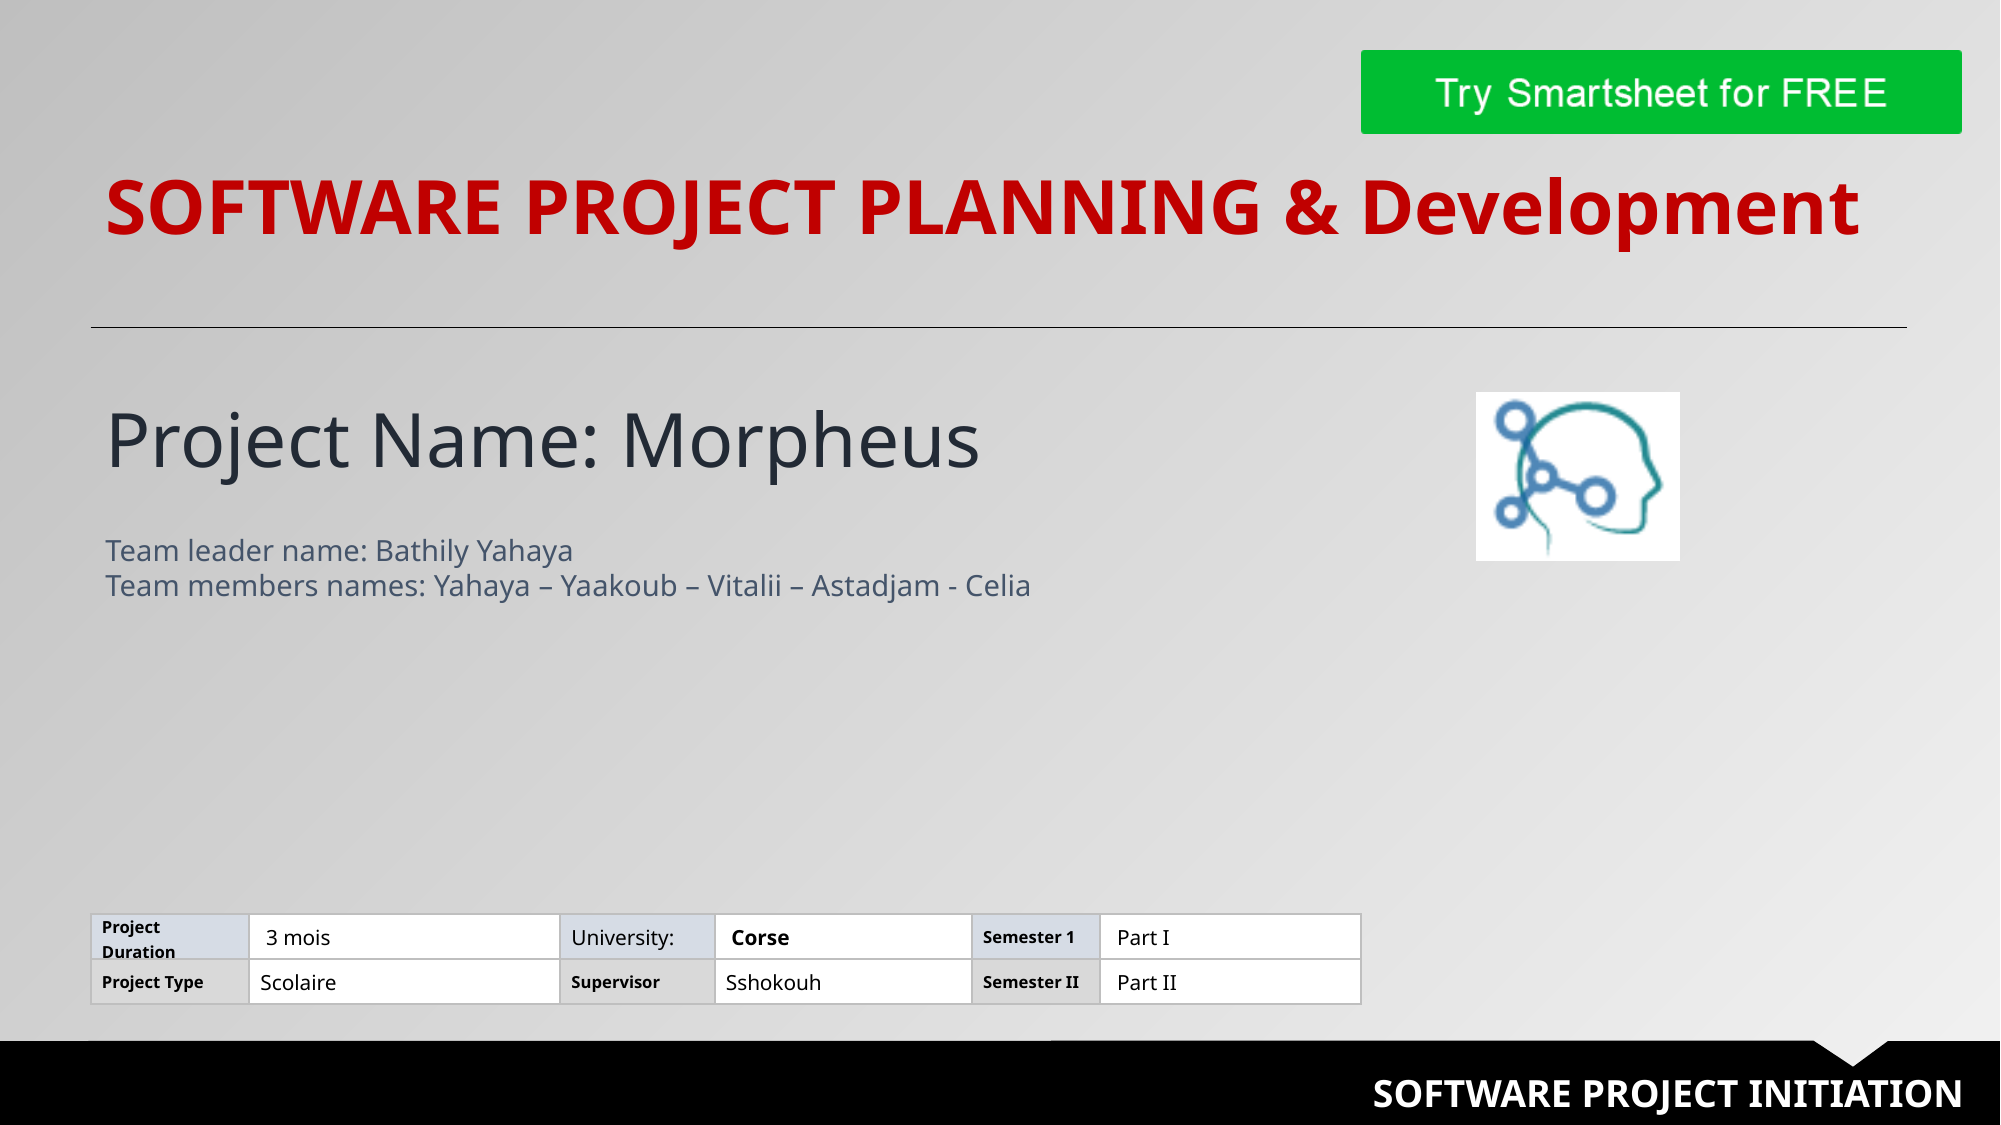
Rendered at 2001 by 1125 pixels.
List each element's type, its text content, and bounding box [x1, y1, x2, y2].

table_header University: [561, 915, 714, 958]
table_header Corse [716, 915, 971, 958]
picture [1476, 392, 1680, 562]
table_cell Semester II [973, 960, 1099, 1003]
text_box [0, 1040, 2000, 1125]
text_box SOFTWARE PROJECT INITIATION [961, 1062, 1980, 1123]
table_cell Project Type [92, 960, 248, 1003]
text_box SOFTWARE PROJECT PLANNING & Development [90, 151, 1932, 257]
table_header 3 mois [250, 915, 559, 958]
table_cell Scolaire [250, 960, 559, 1003]
table_header Project Duration [92, 915, 248, 958]
table_header Semester 1 [973, 915, 1099, 958]
text_box Project Name: Morpheus Team leader name: Bathily Yahaya Team members names: Yahaya – Yaakoub – Vitalii – Astadjam - Celia [90, 385, 1426, 610]
table_header Part I [1101, 915, 1360, 958]
table_cell Sshokouh [716, 960, 971, 1003]
table_cell Supervisor [561, 960, 714, 1003]
table_cell Part II [1101, 960, 1360, 1003]
picture [1361, 50, 1962, 134]
